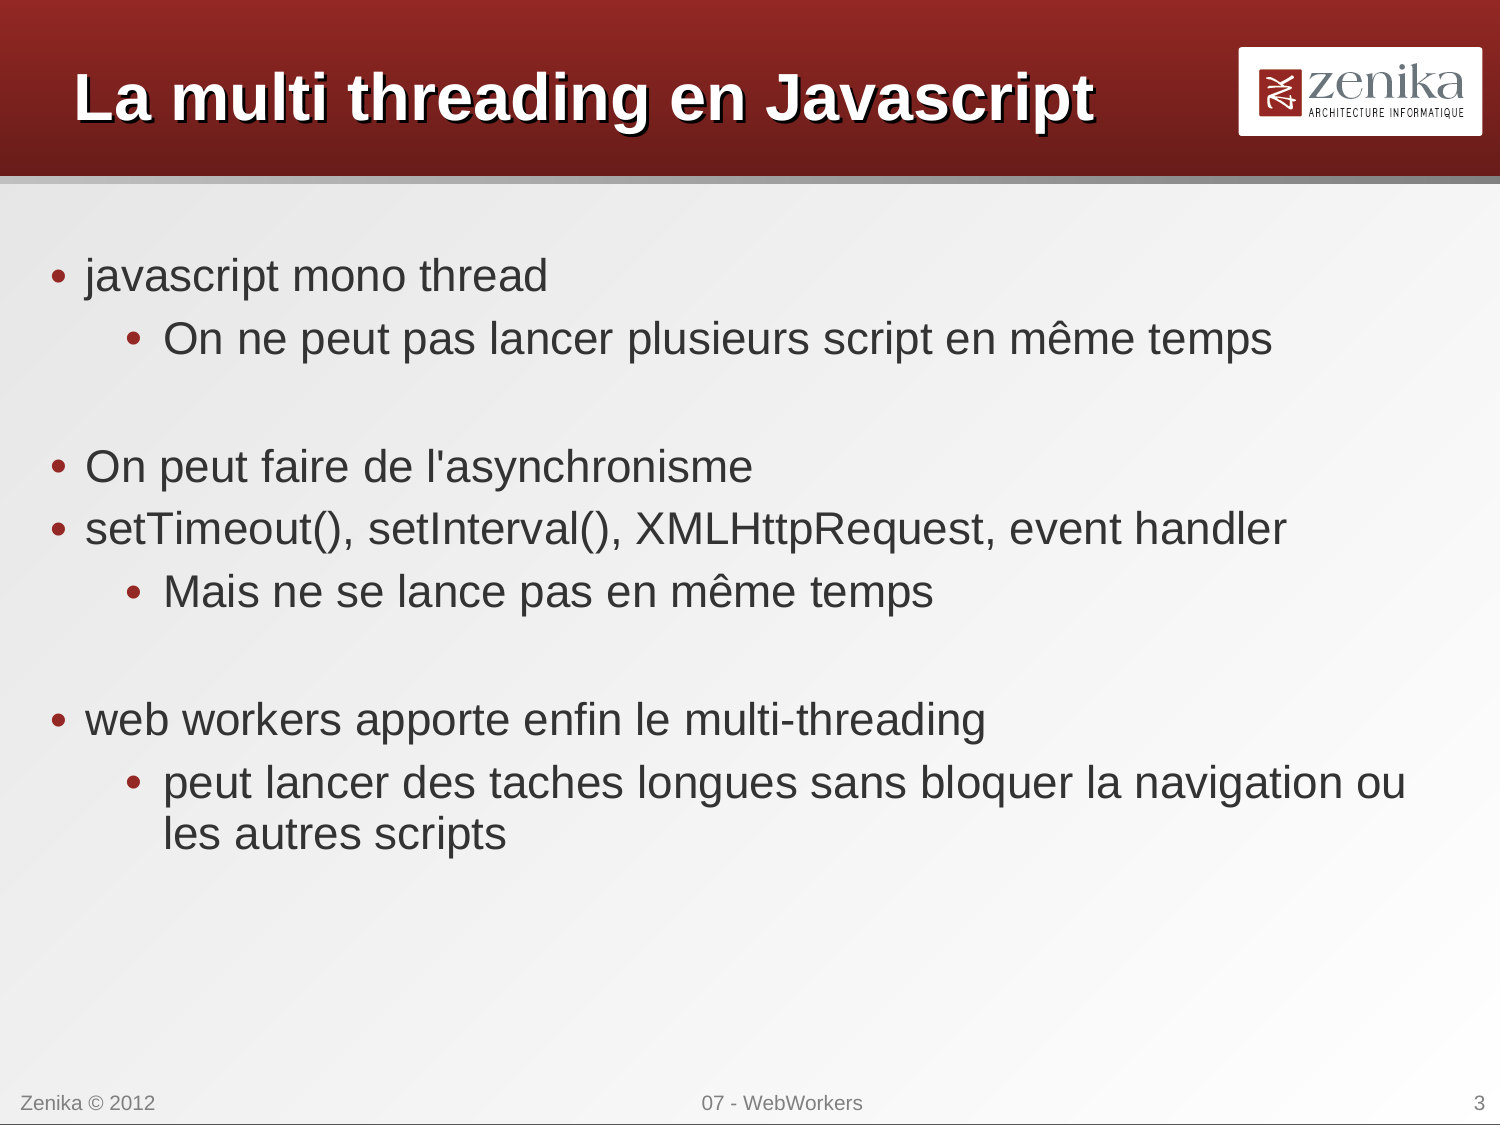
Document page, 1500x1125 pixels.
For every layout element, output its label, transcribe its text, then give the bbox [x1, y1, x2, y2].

title La multi threading en Javascript [50, 15, 1206, 180]
picture [1257, 58, 1464, 125]
list javascript mono thread On ne peut pas lancer plusieurs script en même temps On peut faire de l'asynchronisme setTimeout(), setInterval(), XMLHttpRequest, event handler Mais ne se lance pas en même temps web workers apporte enfin le multi-threading peut lancer des taches longues sans bloquer la navigation ou les autres scripts [50, 249, 1435, 1079]
